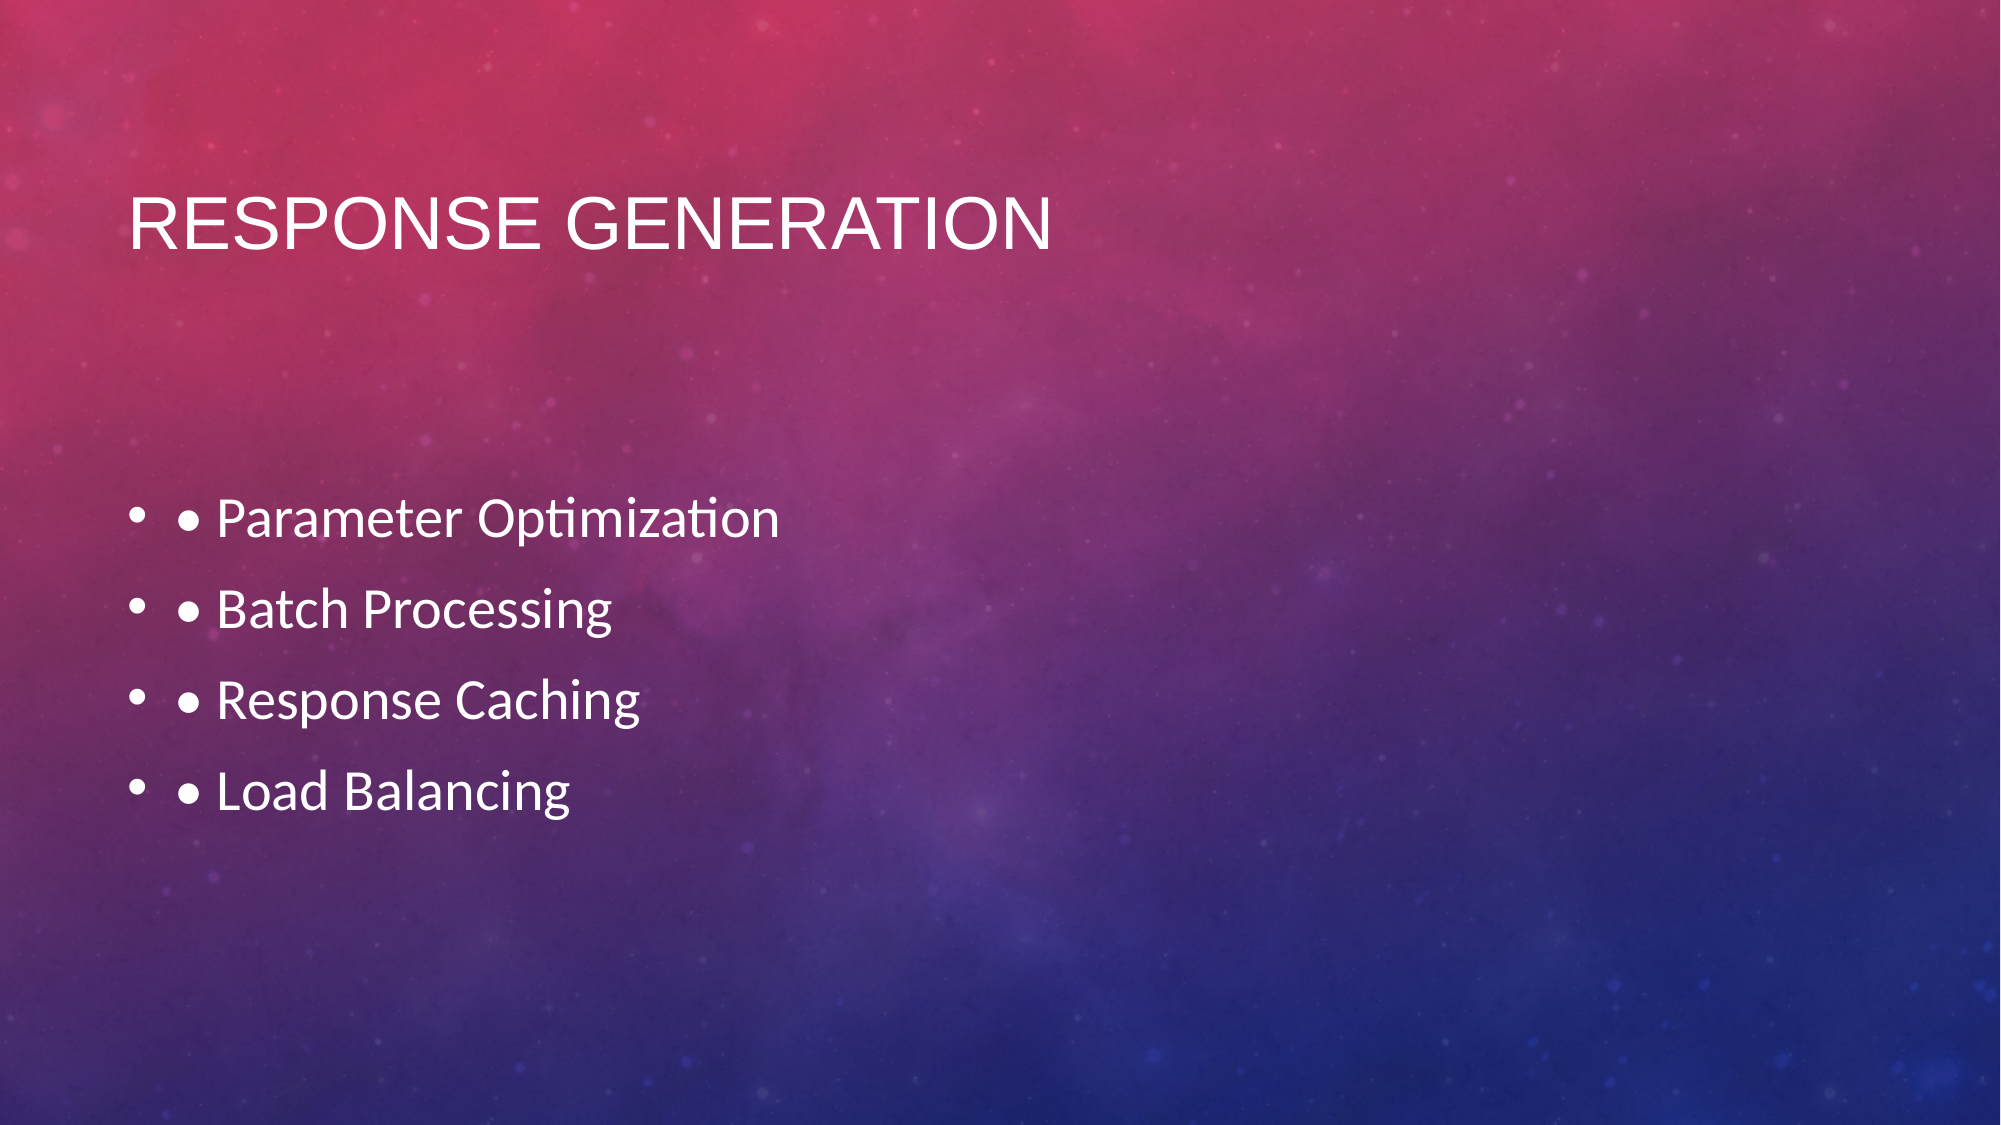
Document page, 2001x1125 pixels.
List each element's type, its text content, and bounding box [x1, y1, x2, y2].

list • Parameter Optimization • Batch Processing • Response Caching • Load Balancing [112, 351, 1775, 950]
title Response Generation [112, 99, 1775, 339]
picture [0, 0, 2001, 1125]
